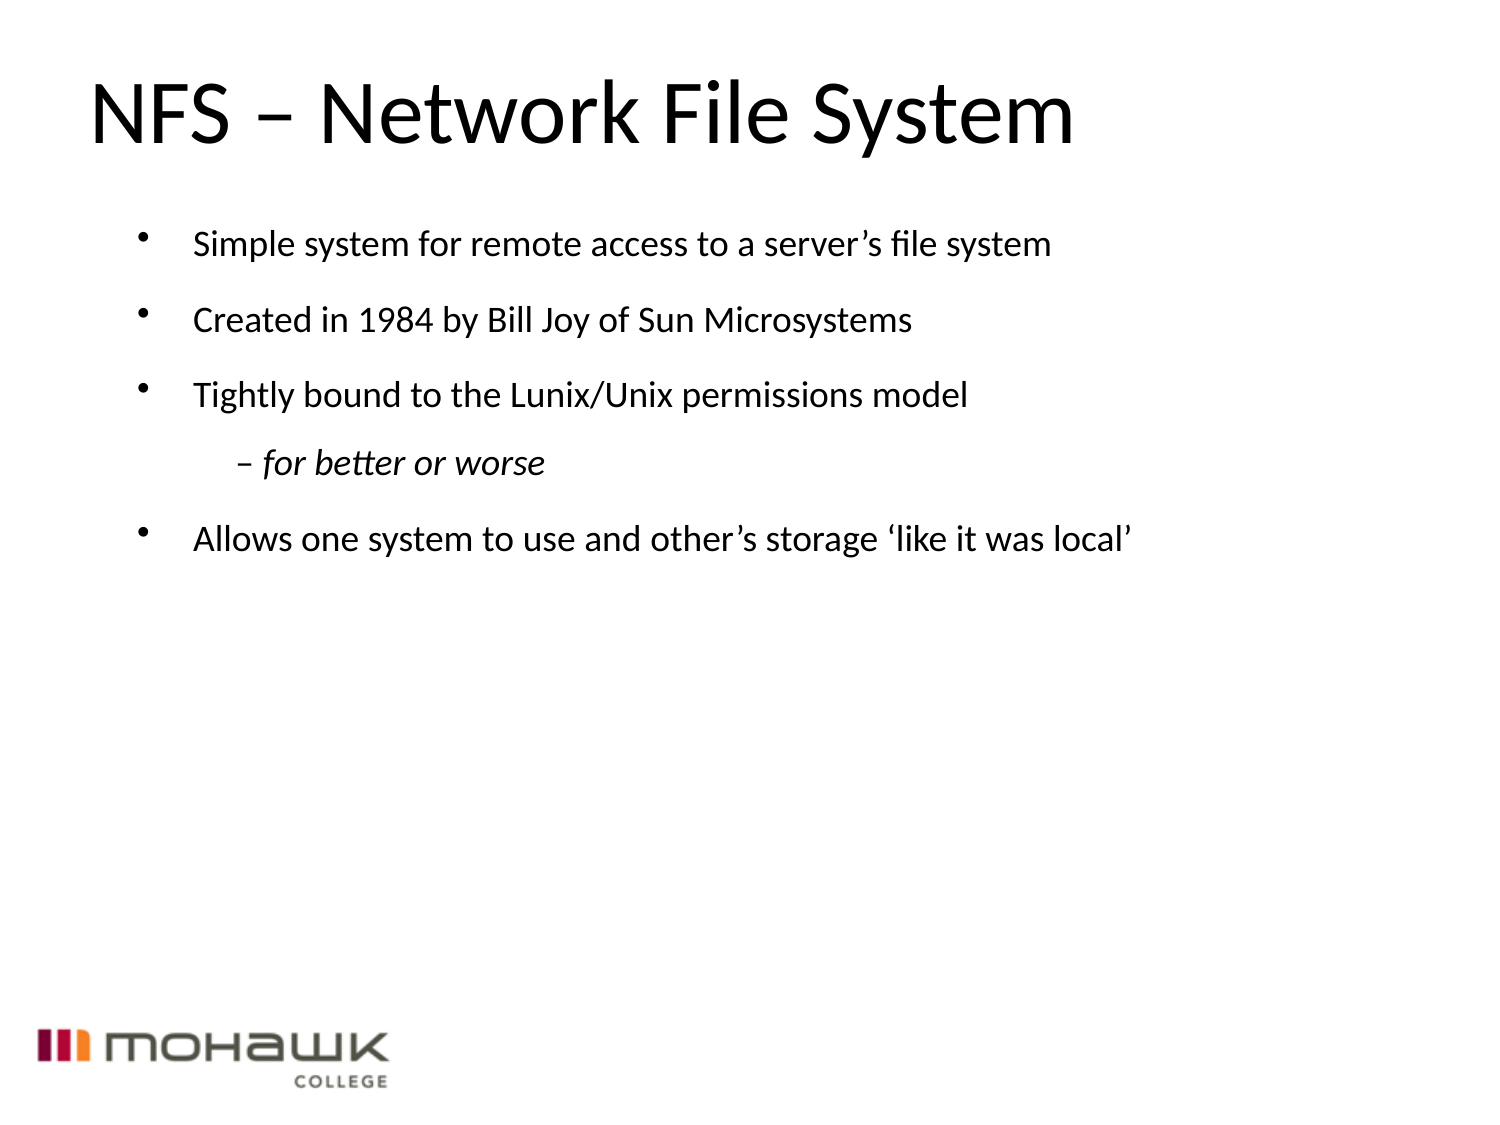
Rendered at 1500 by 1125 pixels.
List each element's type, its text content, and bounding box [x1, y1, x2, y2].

text_box NFS – Network File System [75, 45, 1425, 233]
text_box Simple system for remote access to a server’s file system Created in 1984 by Bill Joy of Sun Microsystems Tightly bound to the Lunix/Unix permissions model – for better or worse Allows one system to use and other’s storage ‘like it was local’ [122, 188, 1489, 977]
picture [5, 1000, 422, 1118]
